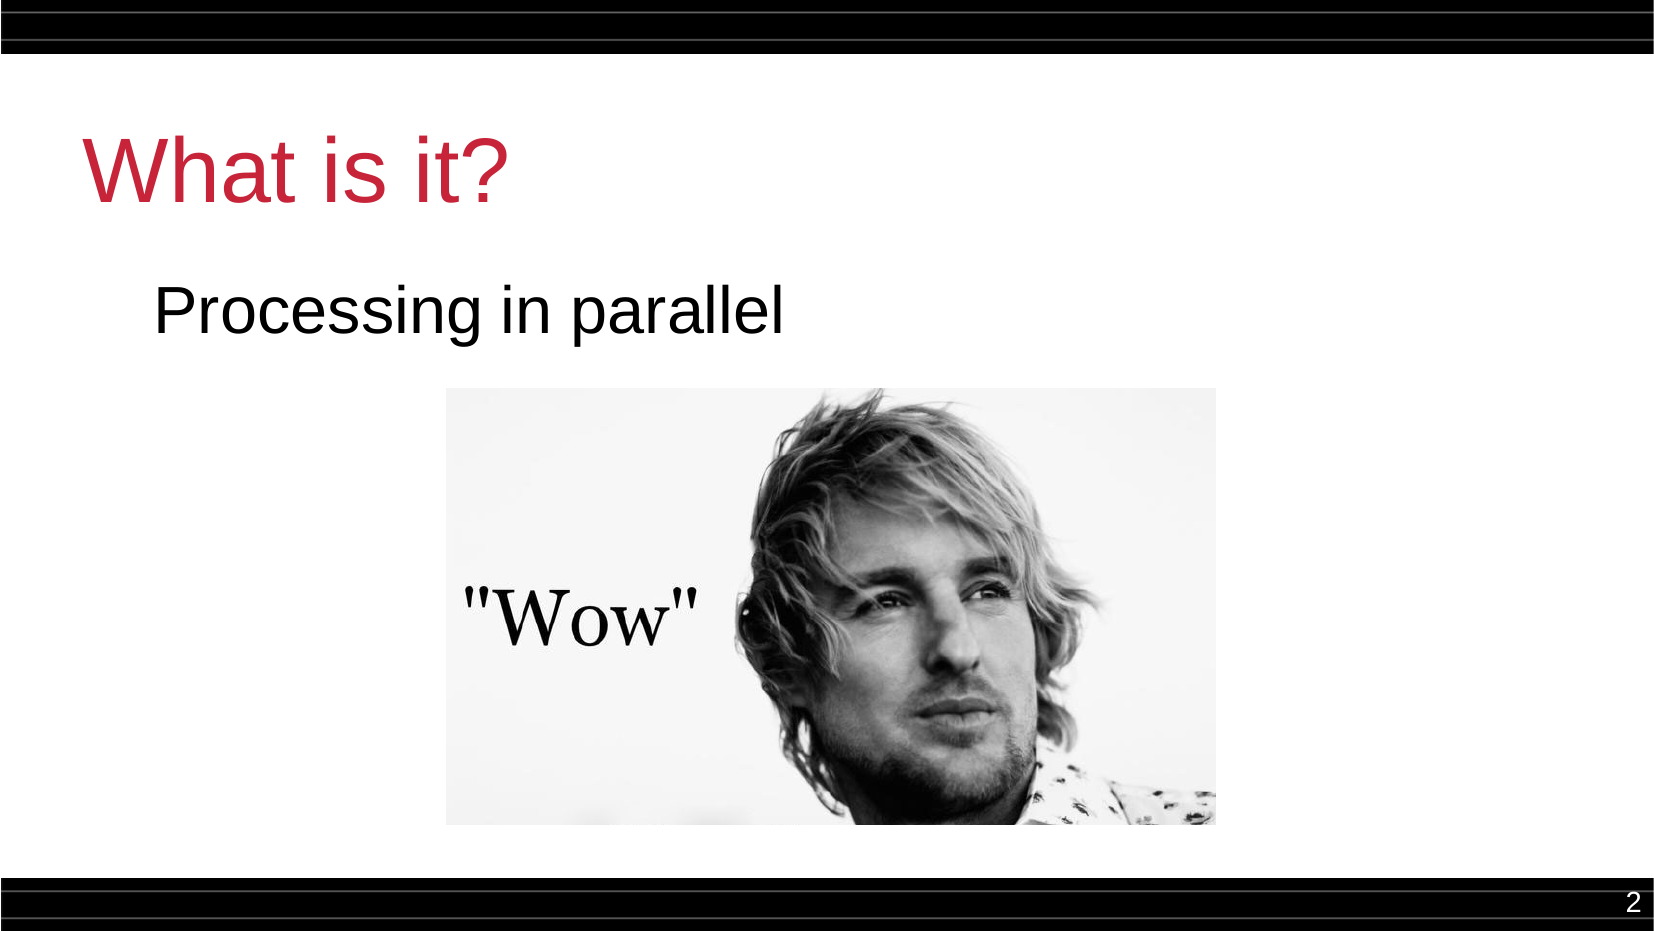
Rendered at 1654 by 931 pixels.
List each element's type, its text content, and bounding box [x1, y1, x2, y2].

list Processing [82, 273, 430, 362]
picture [1, 878, 1654, 931]
title What is it? [82, 92, 1571, 249]
picture [446, 388, 1216, 826]
list in parallel [430, 273, 1001, 364]
picture [1, 0, 1654, 54]
